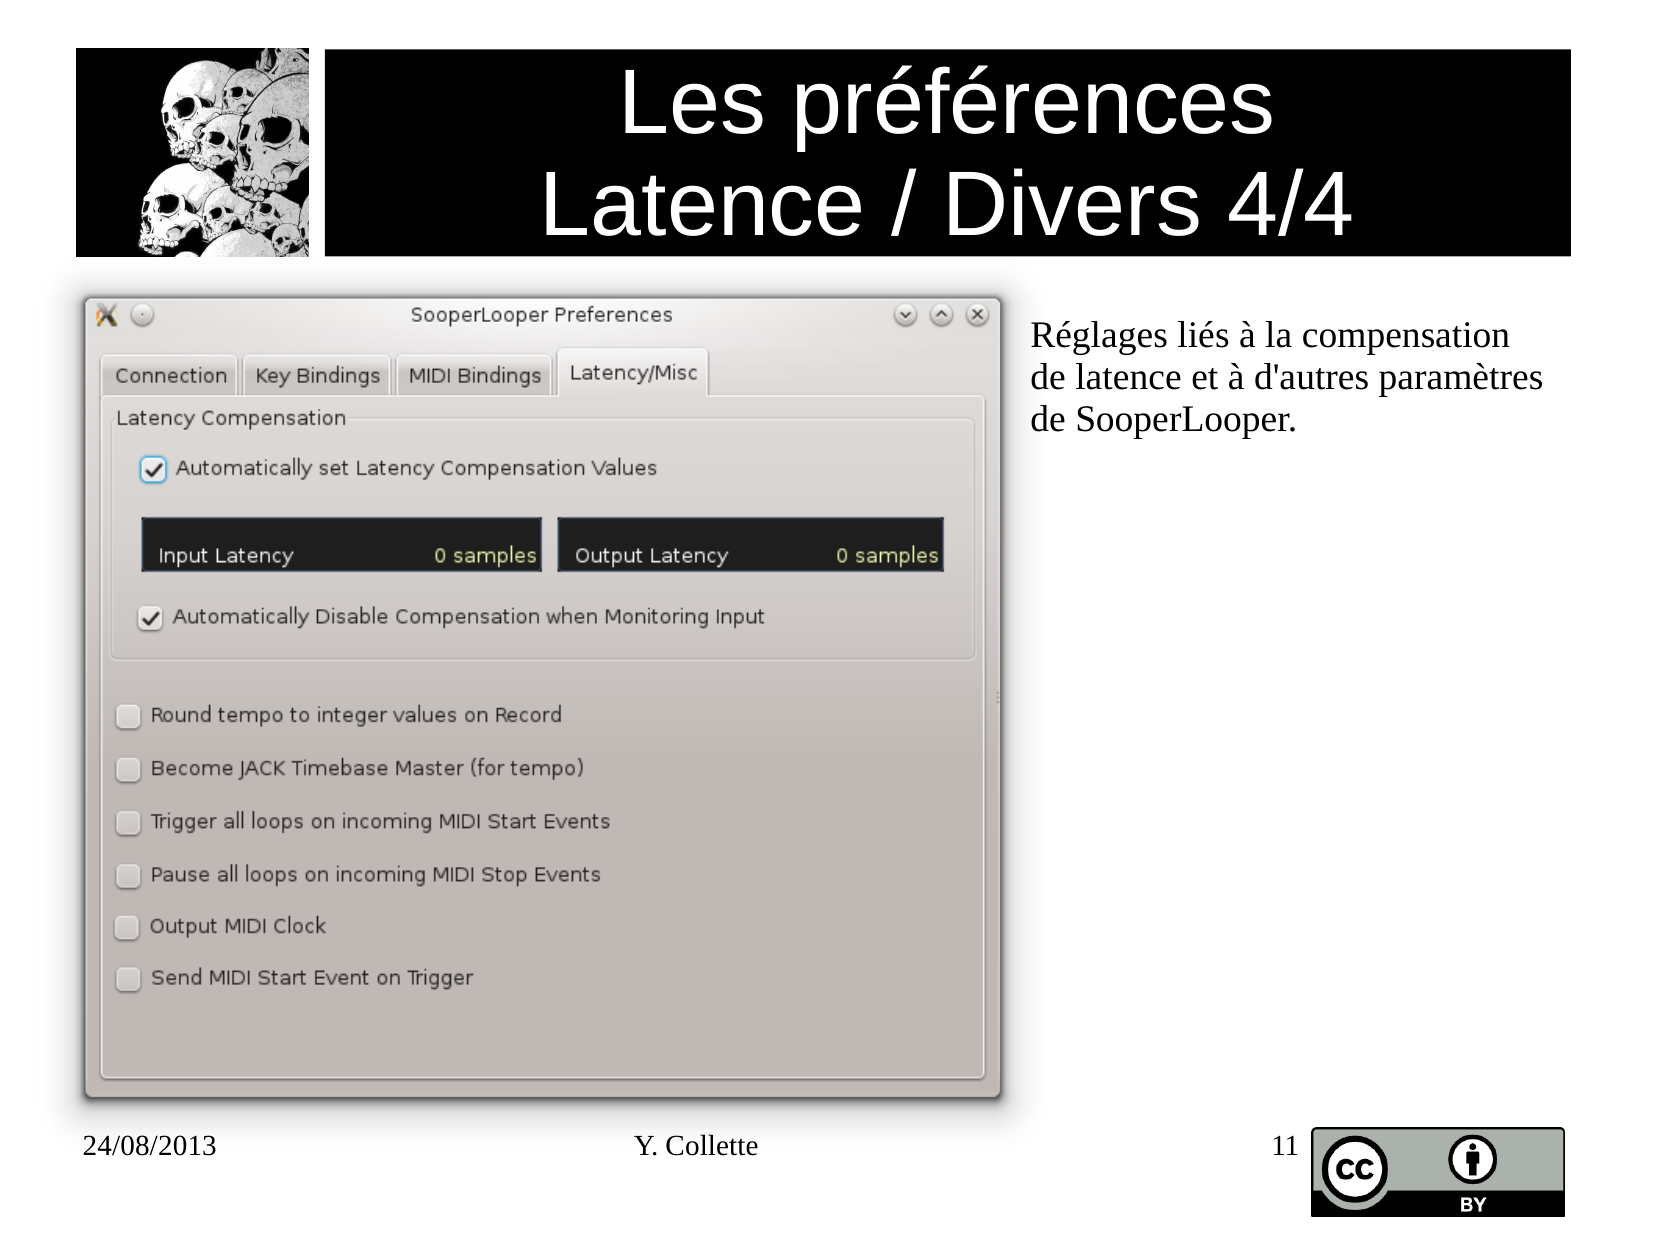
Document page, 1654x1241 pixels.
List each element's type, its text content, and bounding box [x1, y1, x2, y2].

picture [23, 48, 1063, 1160]
text_box Réglages liés à la compensation de latence et à d'autres paramètres de SooperLooper. [1015, 307, 1571, 447]
title Les préférences Latence / Divers 4/4 [324, 49, 1571, 257]
picture [1311, 1127, 1565, 1217]
